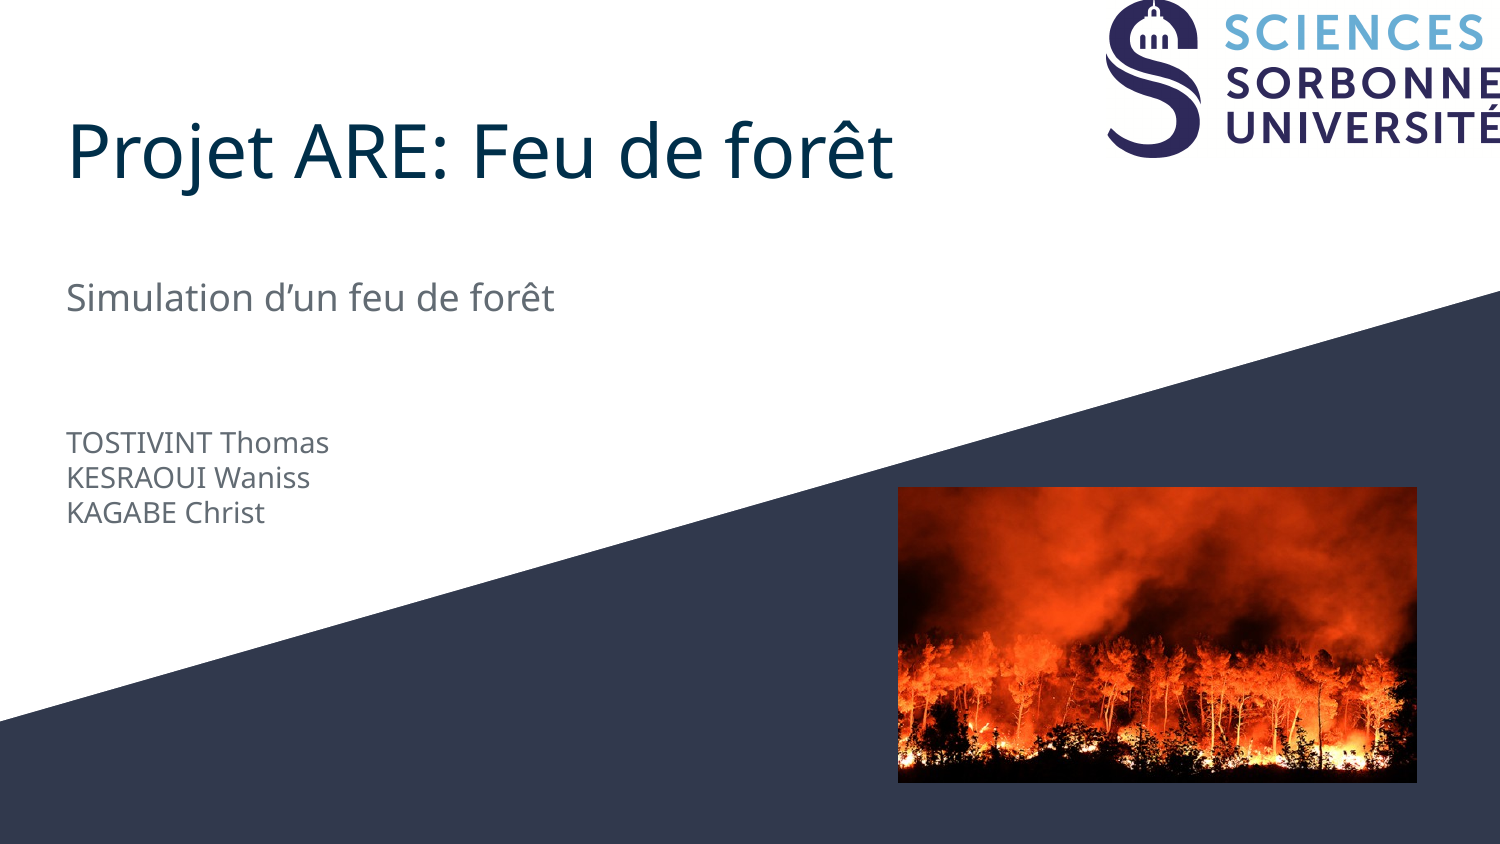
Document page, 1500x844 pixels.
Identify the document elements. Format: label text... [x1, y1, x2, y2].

subtitle Simulation d’un feu de forêt TOSTIVINT Thomas KESRAOUI Waniss KAGABE Christ [51, 259, 1021, 634]
picture [898, 487, 1417, 783]
picture [1106, 0, 1500, 158]
title Projet ARE: Feu de forêt [51, 88, 1449, 299]
